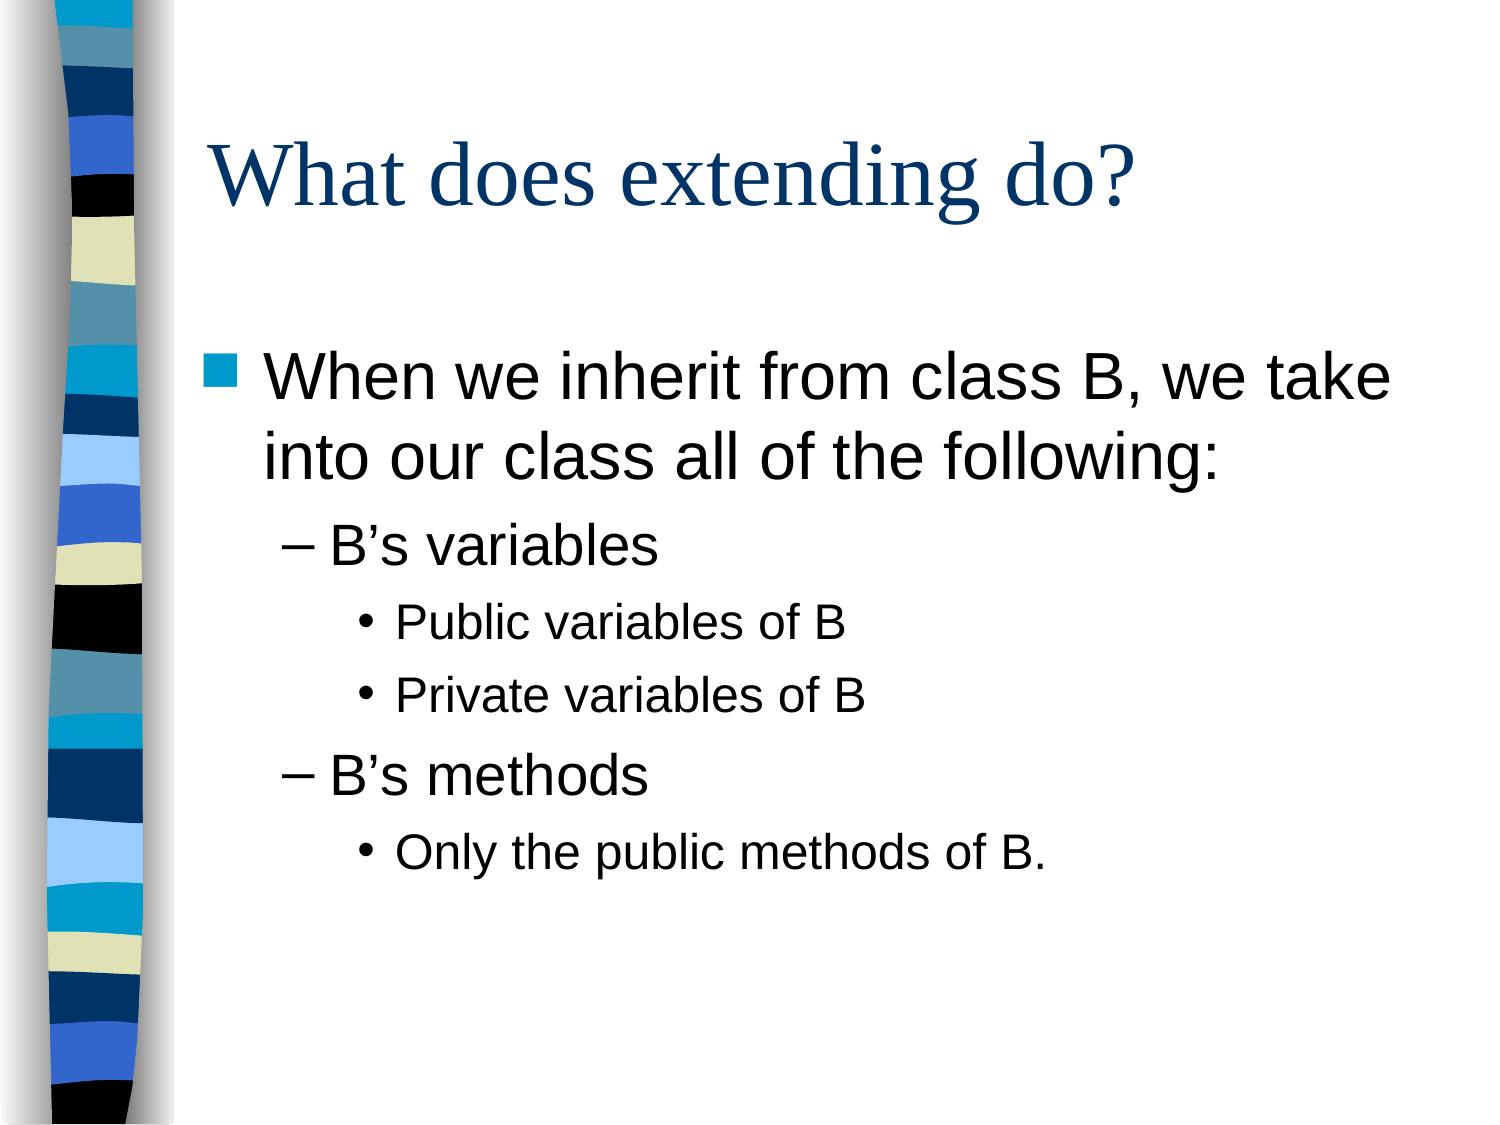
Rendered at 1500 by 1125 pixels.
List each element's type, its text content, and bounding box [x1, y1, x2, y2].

list When we inherit from class B, we take into our class all of the following: B’s variables Public variables of B Private variables of B B’s methods Only the public methods of B. [192, 324, 1468, 1000]
title What does extending do? [192, 74, 1468, 263]
